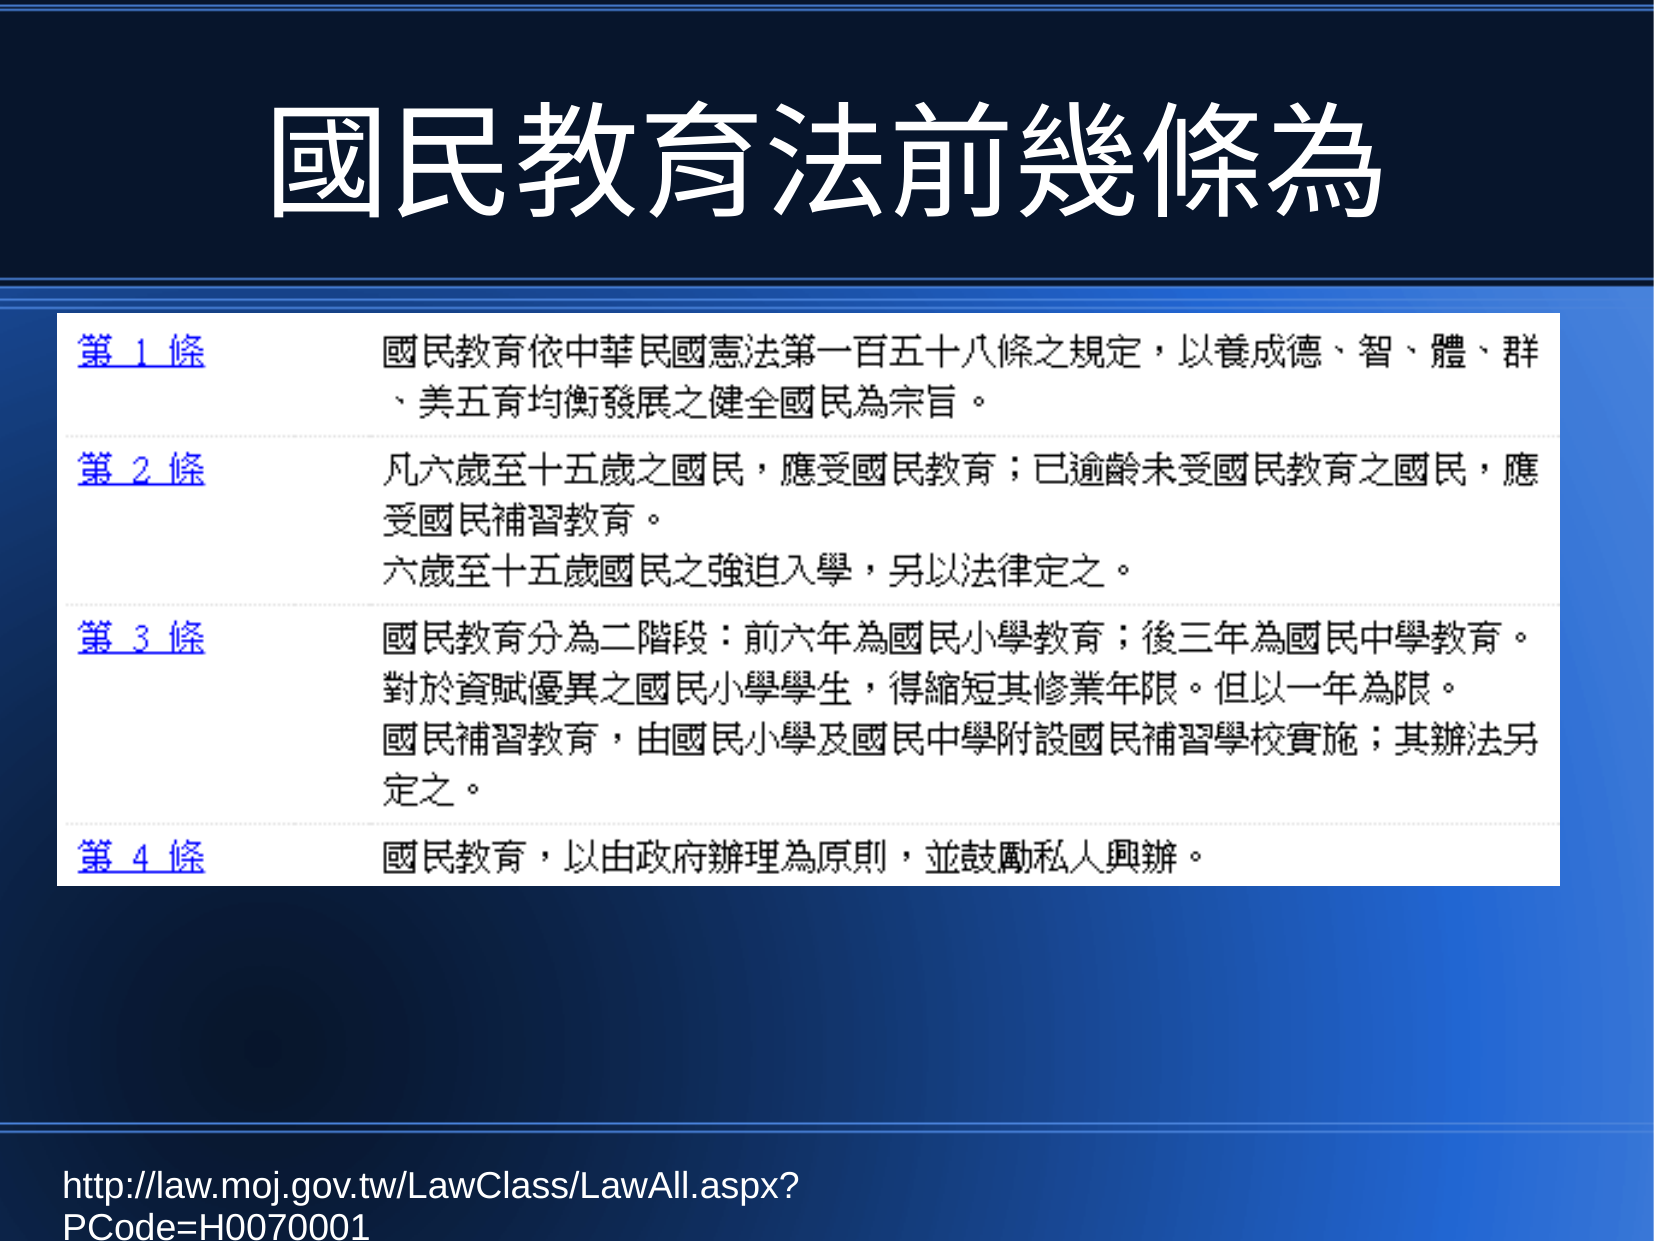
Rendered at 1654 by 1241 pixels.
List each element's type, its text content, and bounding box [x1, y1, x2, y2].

picture [0, 0, 1654, 1241]
title 國民教育法前幾條為 [82, 49, 1571, 257]
text_box http://law.moj.gov.tw/LawClass/LawAll.aspx?PCode=H0070001 [47, 1157, 1121, 1215]
